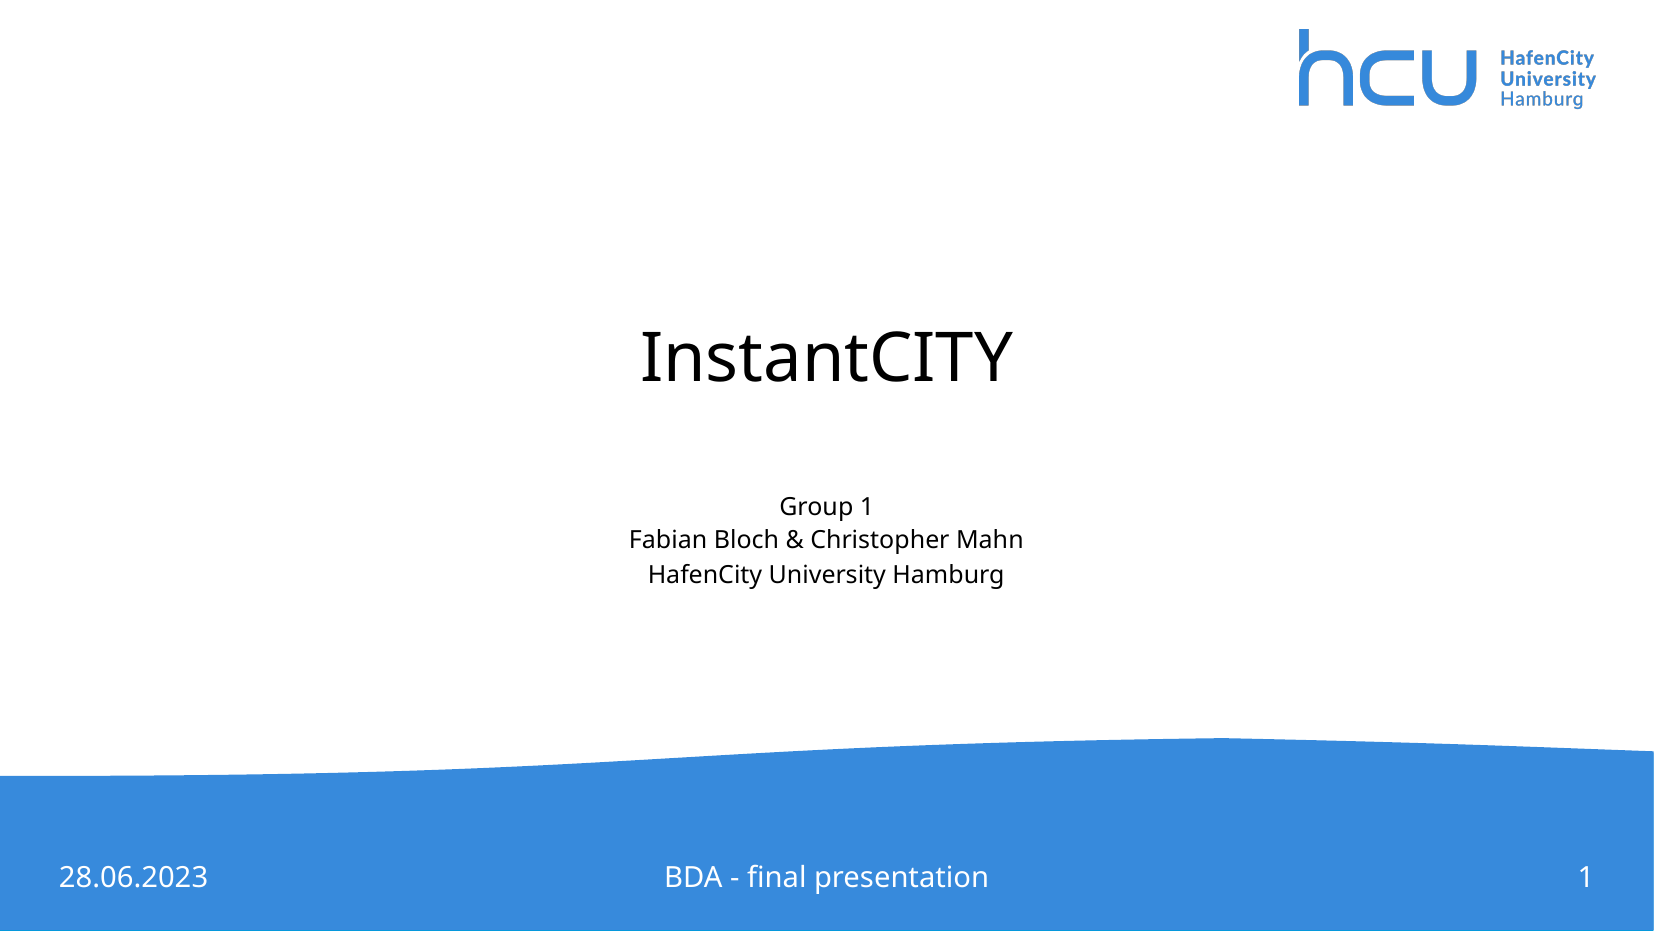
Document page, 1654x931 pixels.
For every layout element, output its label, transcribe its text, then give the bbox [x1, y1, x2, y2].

picture [1299, 29, 1654, 119]
title InstantCITY [88, 265, 1565, 443]
text_box Group 1 Fabian Bloch & Christopher Mahn HafenCity University Hamburg [506, 480, 1147, 586]
